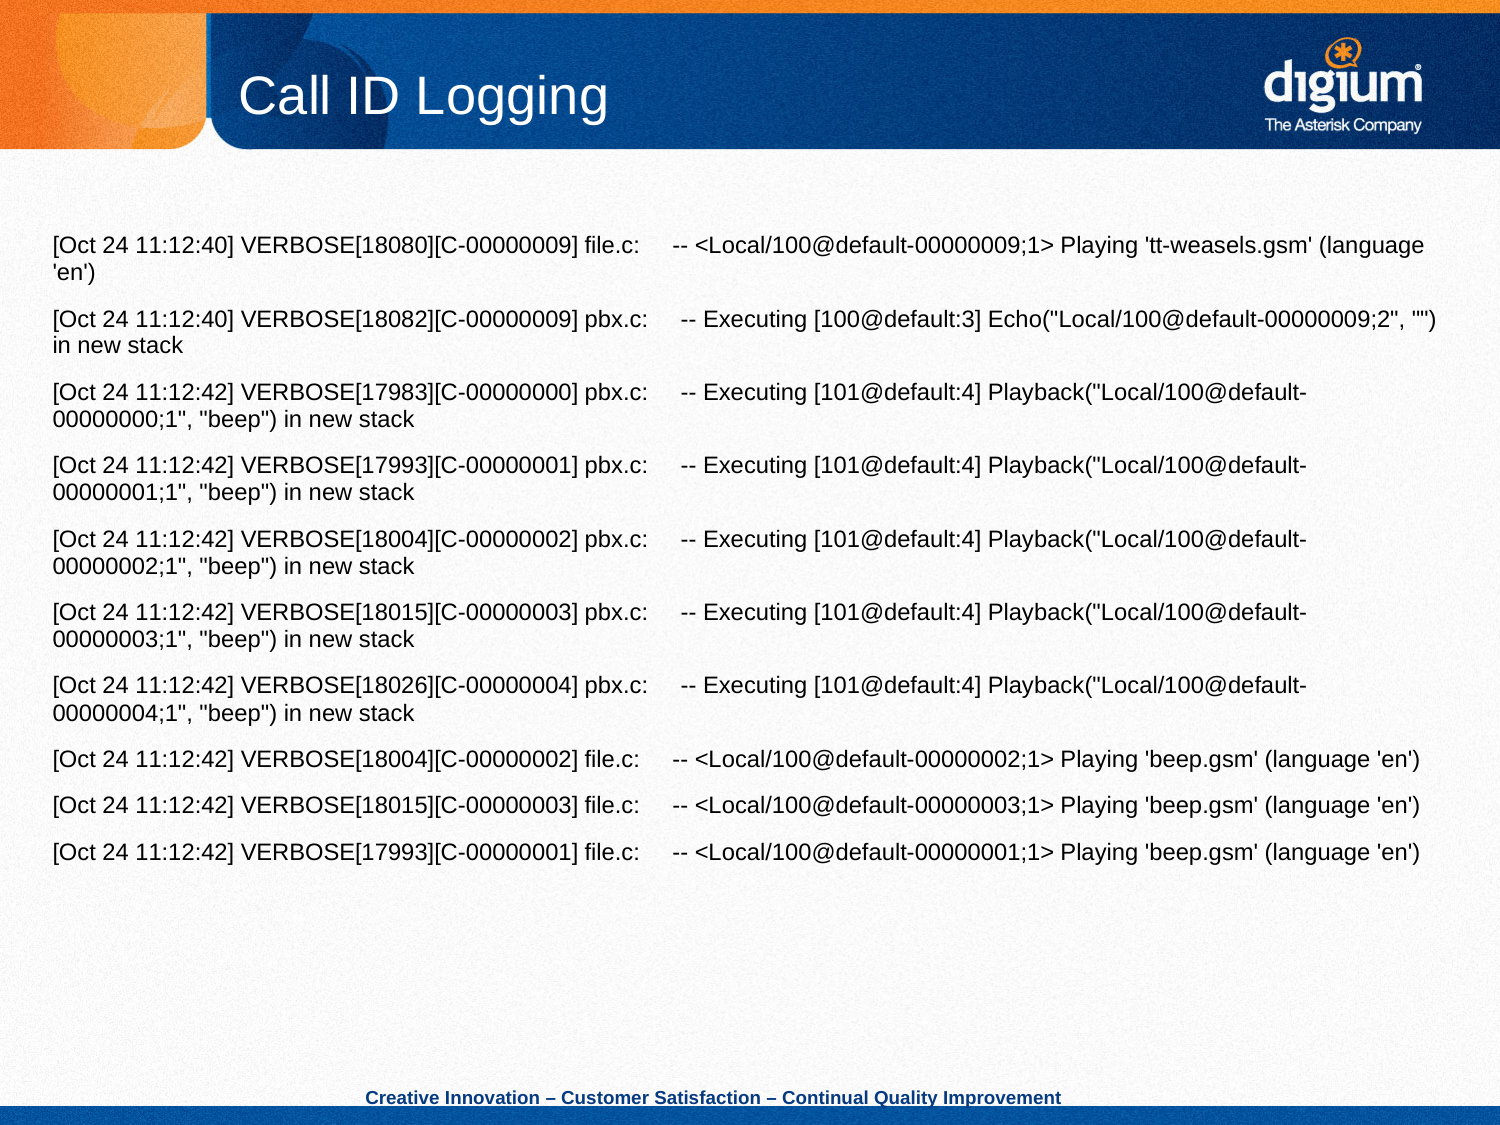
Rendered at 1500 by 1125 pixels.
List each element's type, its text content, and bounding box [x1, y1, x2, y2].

picture [0, 0, 1500, 1125]
title Call ID Logging [238, 27, 1243, 127]
list [Oct 24 11:12:40] VERBOSE[18080][C-00000009] file.c: -- <Local/100@default-00000009;1> Playing 'tt-weasels.gsm' (language 'en') [Oct 24 11:12:40] VERBOSE[18082][C-00000009] pbx.c: -- Executing [100@default:3] Echo("Local/100@default-00000009;2", "") in new stack [Oct 24 11:12:42] VERBOSE[17983][C-00000000] pbx.c: -- Executing [101@default:4] Playback("Local/100@default-00000000;1", "beep") in new stack [Oct 24 11:12:42] VERBOSE[17993][C-00000001] pbx.c: -- Executing [101@default:4] Playback("Local/100@default-00000001;1", "beep") in new stack [Oct 24 11:12:42] VERBOSE[18004][C-00000002] pbx.c: -- Executing [101@default:4] Playback("Local/100@default-00000002;1", "beep") in new stack [Oct 24 11:12:42] VERBOSE[18015][C-00000003] pbx.c: -- Executing [101@default:4] Playback("Local/100@default-00000003;1", "beep") in new stack [Oct 24 11:12:42] VERBOSE[18026][C-00000004] pbx.c: -- Executing [101@default:4] Playback("Local/100@default-00000004;1", "beep") in new stack [Oct 24 11:12:42] VERBOSE[18004][C-00000002] file.c: -- <Local/100@default-00000002;1> Playing 'beep.gsm' (language 'en') [Oct 24 11:12:42] VERBOSE[18015][C-00000003] file.c: -- <Local/100@default-00000003;1> Playing 'beep.gsm' (language 'en') [Oct 24 11:12:42] VERBOSE[17993][C-00000001] file.c: -- <Local/100@default-00000001;1> Playing 'beep.gsm' (language 'en') [37, 224, 1463, 967]
